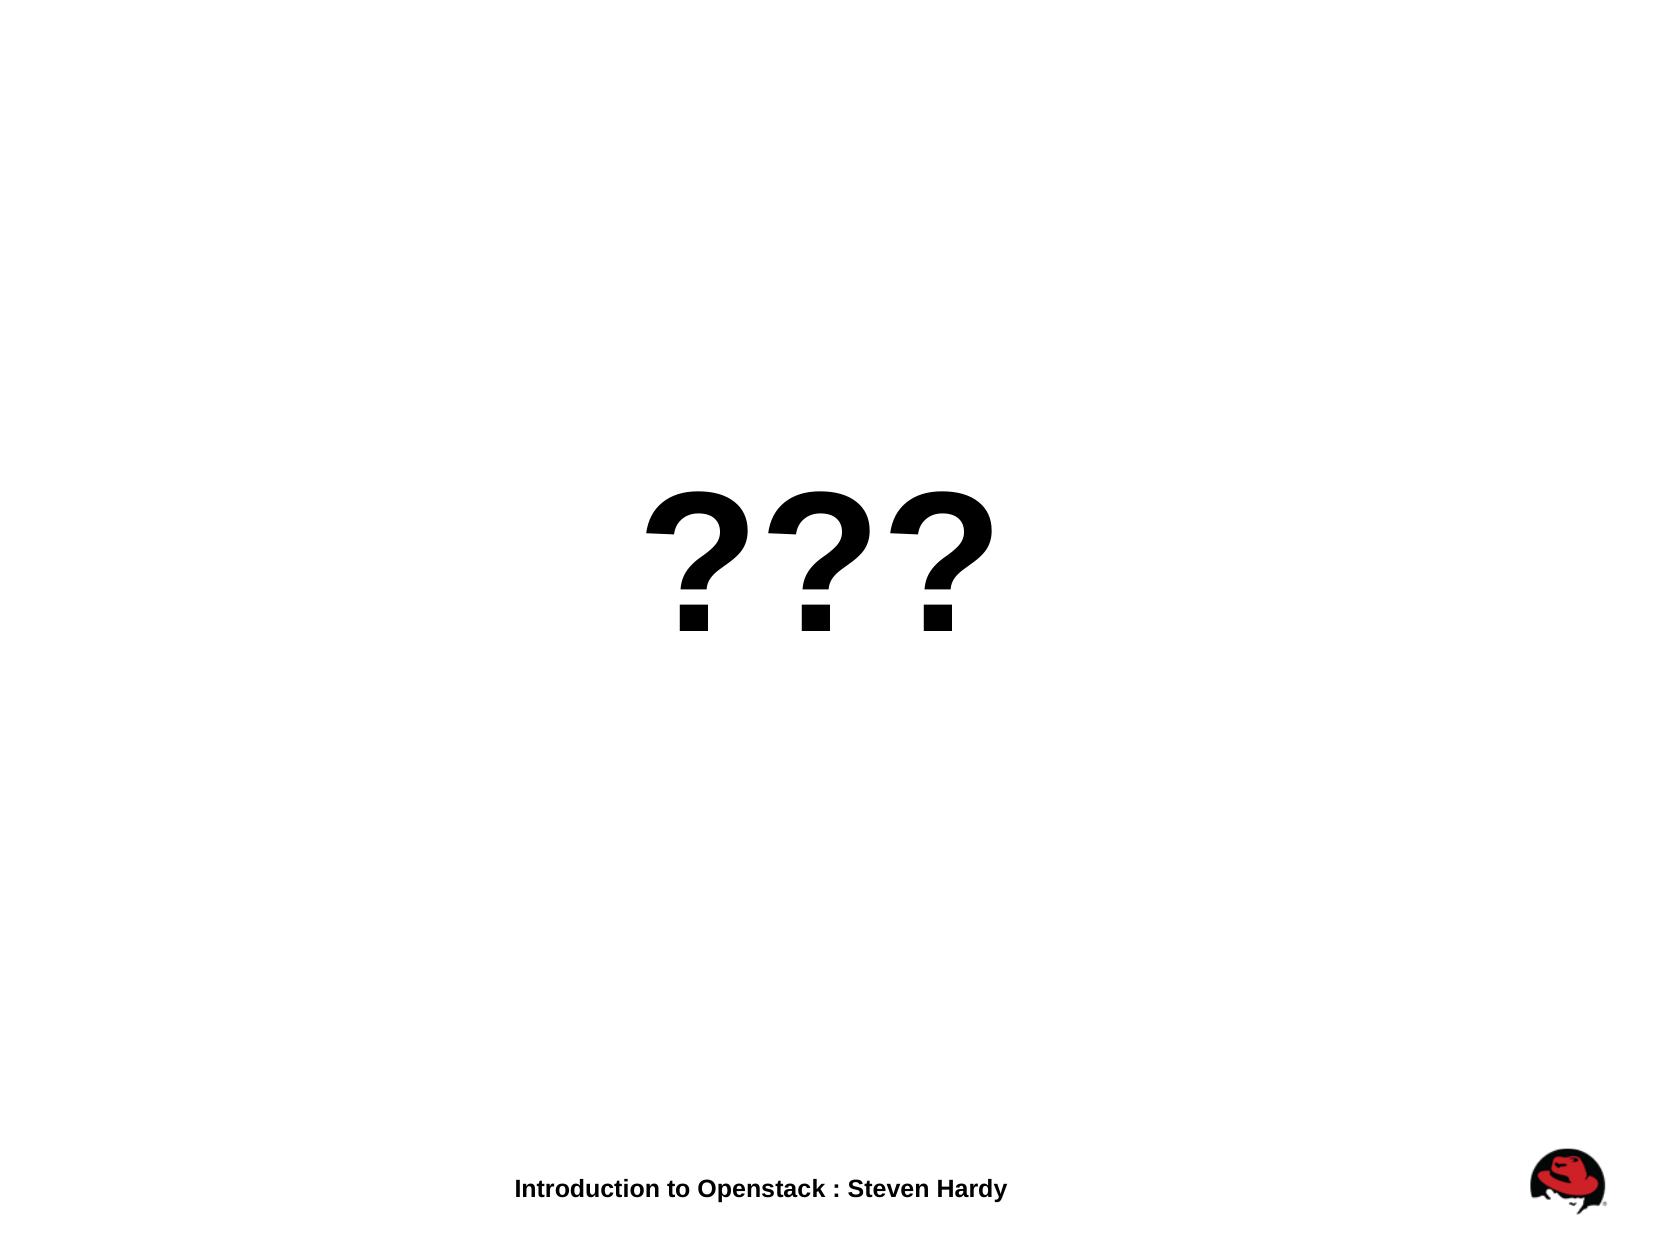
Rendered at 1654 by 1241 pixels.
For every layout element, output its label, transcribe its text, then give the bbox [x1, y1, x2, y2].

picture [1529, 1146, 1613, 1224]
title ??? [637, 450, 1005, 674]
